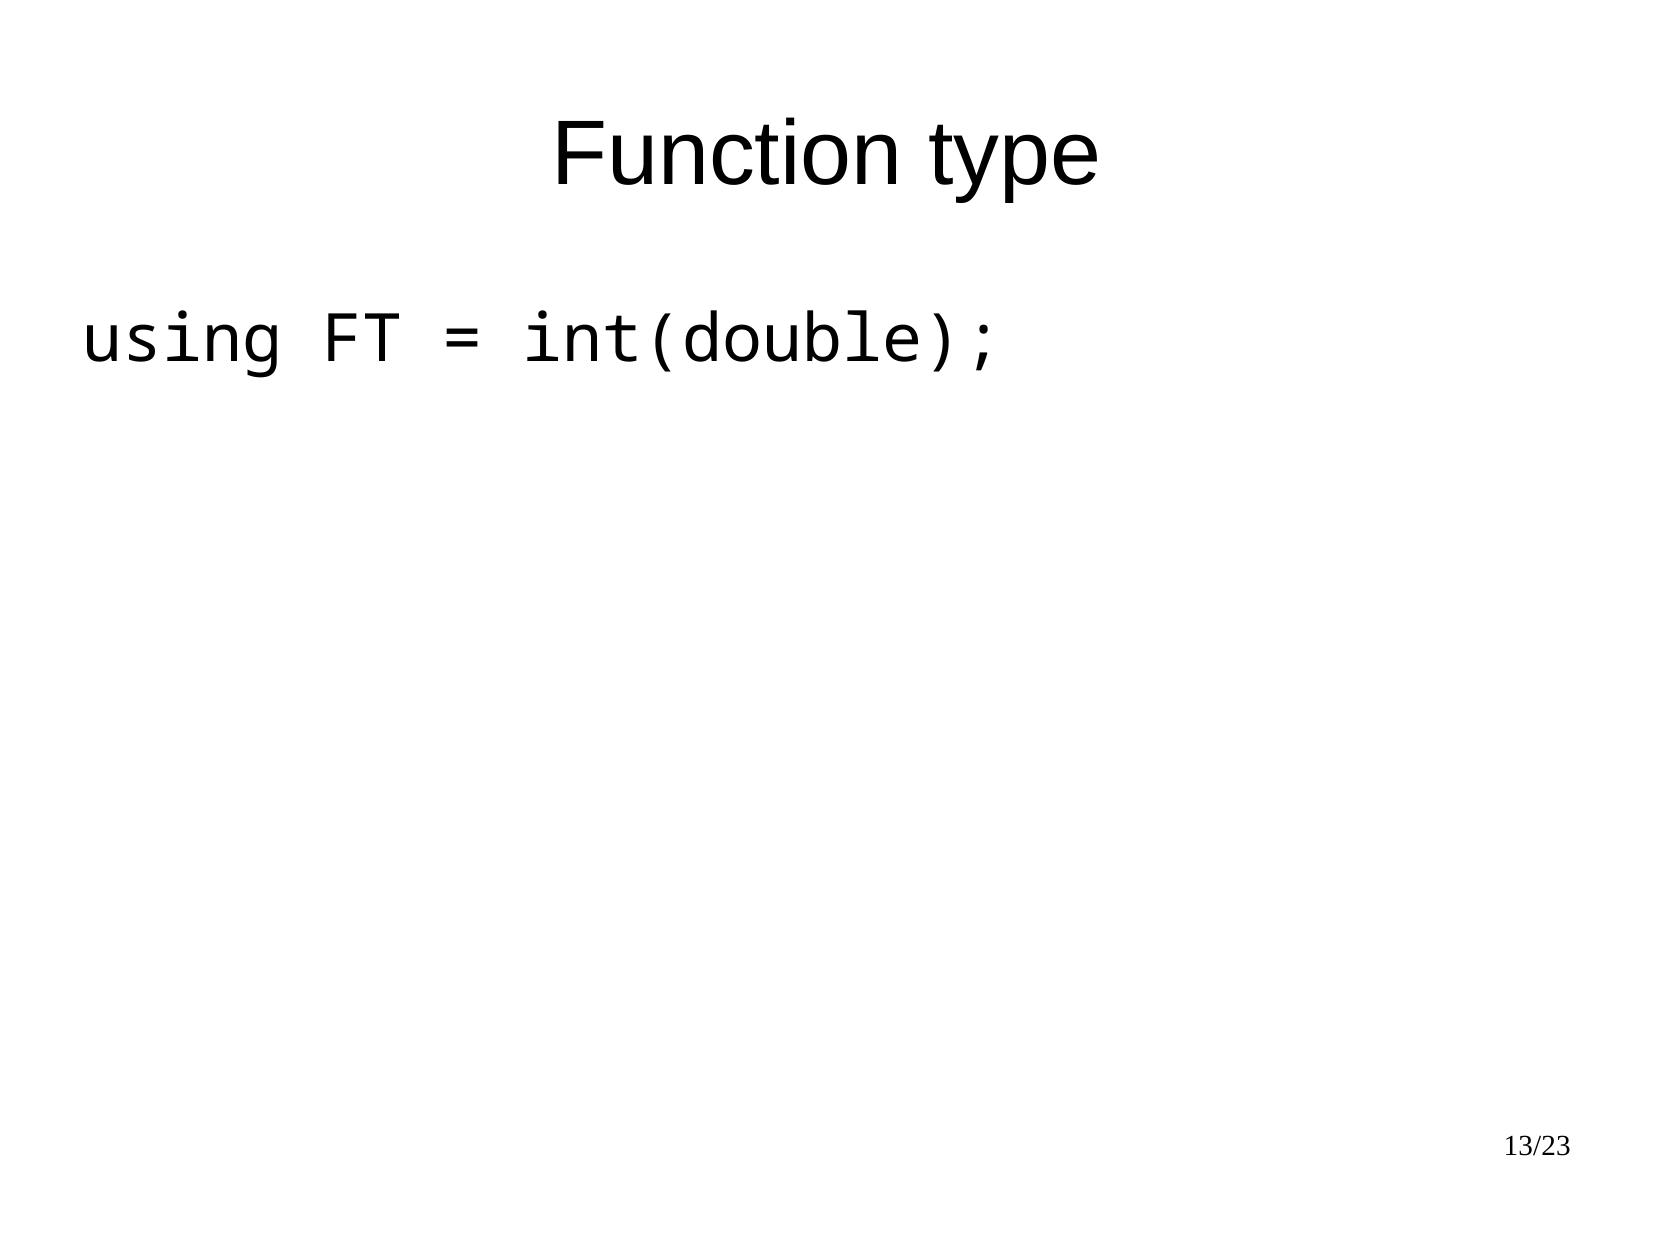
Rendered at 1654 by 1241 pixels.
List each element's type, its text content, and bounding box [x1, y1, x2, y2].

title Function type [82, 49, 1571, 257]
list using FT = int(double); [82, 290, 1571, 1010]
